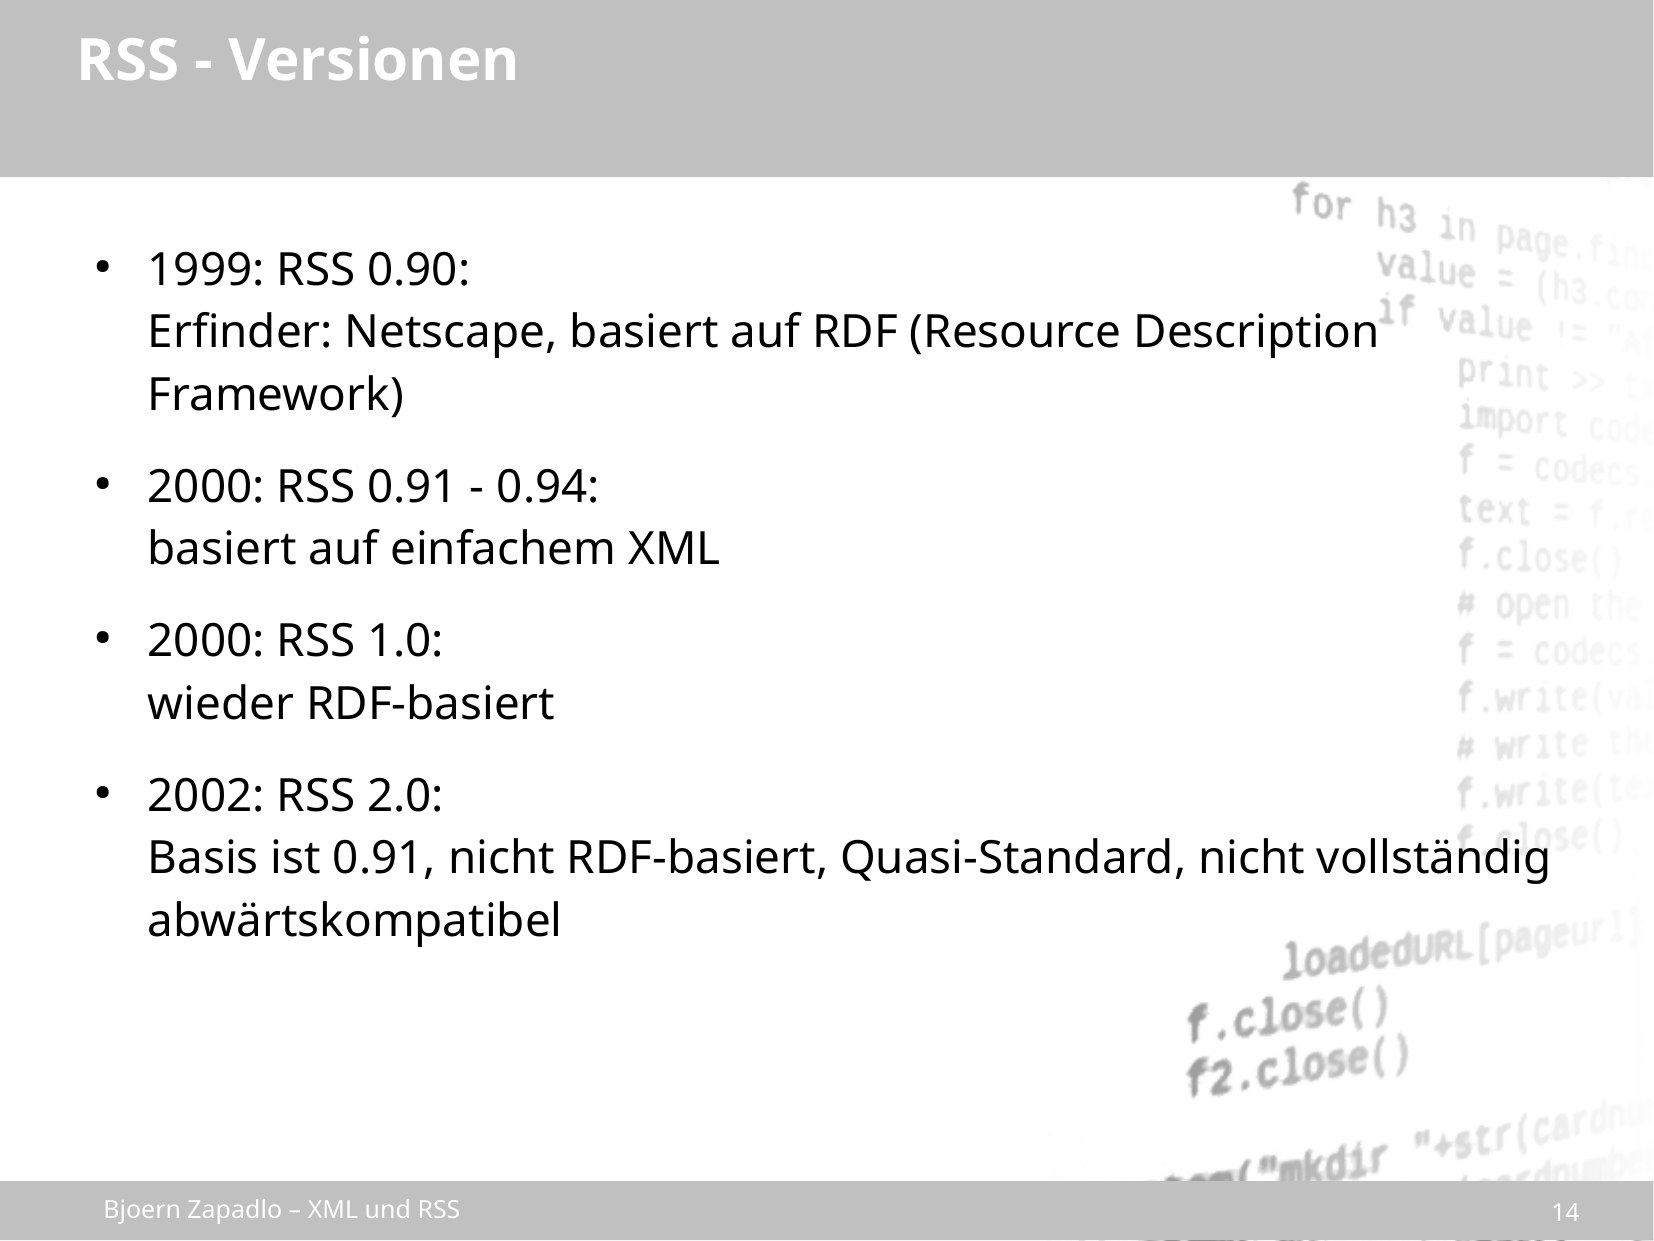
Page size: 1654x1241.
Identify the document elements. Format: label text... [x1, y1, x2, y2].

list 1999: RSS 0.90: Erfinder: Netscape, basiert auf RDF (Resource Description Framework) 2000: RSS 0.91 - 0.94: basiert auf einfachem XML 2000: RSS 1.0: wieder RDF-basiert 2002: RSS 2.0: Basis ist 0.91, nicht RDF-basiert, Quasi-Standard, nicht vollständig abwärtskompatibel [76, 236, 1566, 1041]
title RSS - Versionen [76, 17, 1565, 178]
picture [0, 178, 1654, 1181]
